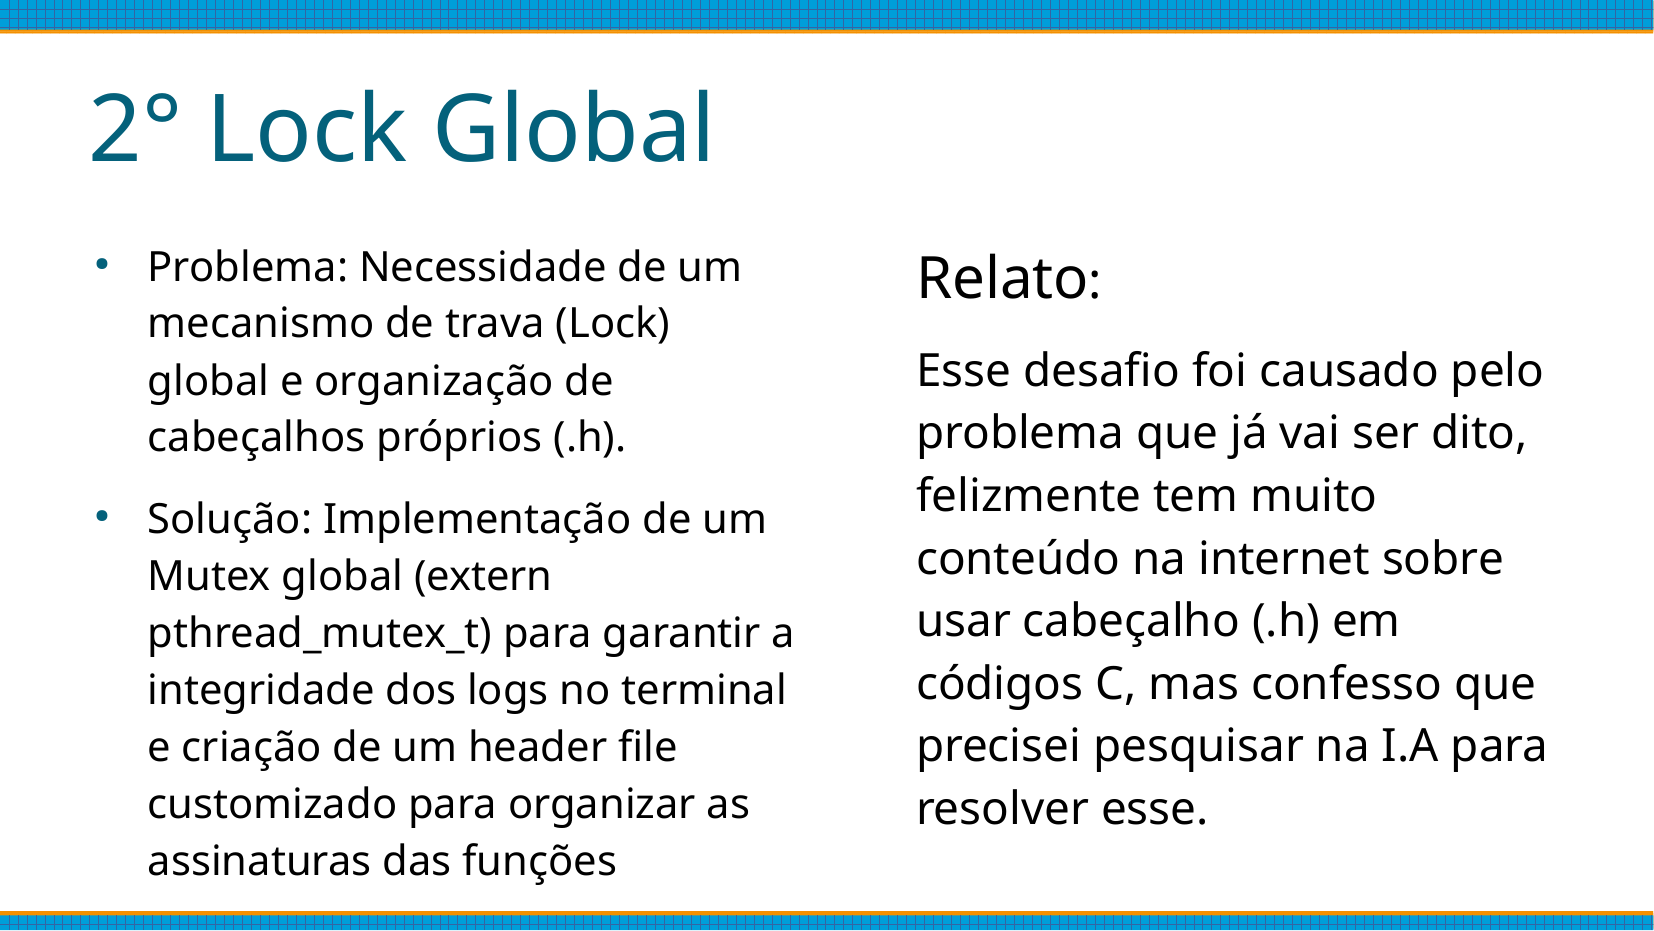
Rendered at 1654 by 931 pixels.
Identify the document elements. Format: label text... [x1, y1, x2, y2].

list Problema: Necessidade de um mecanismo de trava (Lock) global e organização de cabeçalhos próprios (.h). Solução: Implementação de um Mutex global (extern pthread_mutex_t) para garantir a integridade dos logs no terminal e criação de um header file customizado para organizar as assinaturas das funções [76, 236, 798, 901]
list Relato: Esse desafio foi causado pelo problema que já vai ser dito, felizmente tem muito conteúdo na internet sobre usar cabeçalho (.h) em códigos C, mas confesso que precisei pesquisar na I.A para resolver esse. [845, 236, 1566, 901]
title 2° Lock Global [88, 44, 1565, 207]
